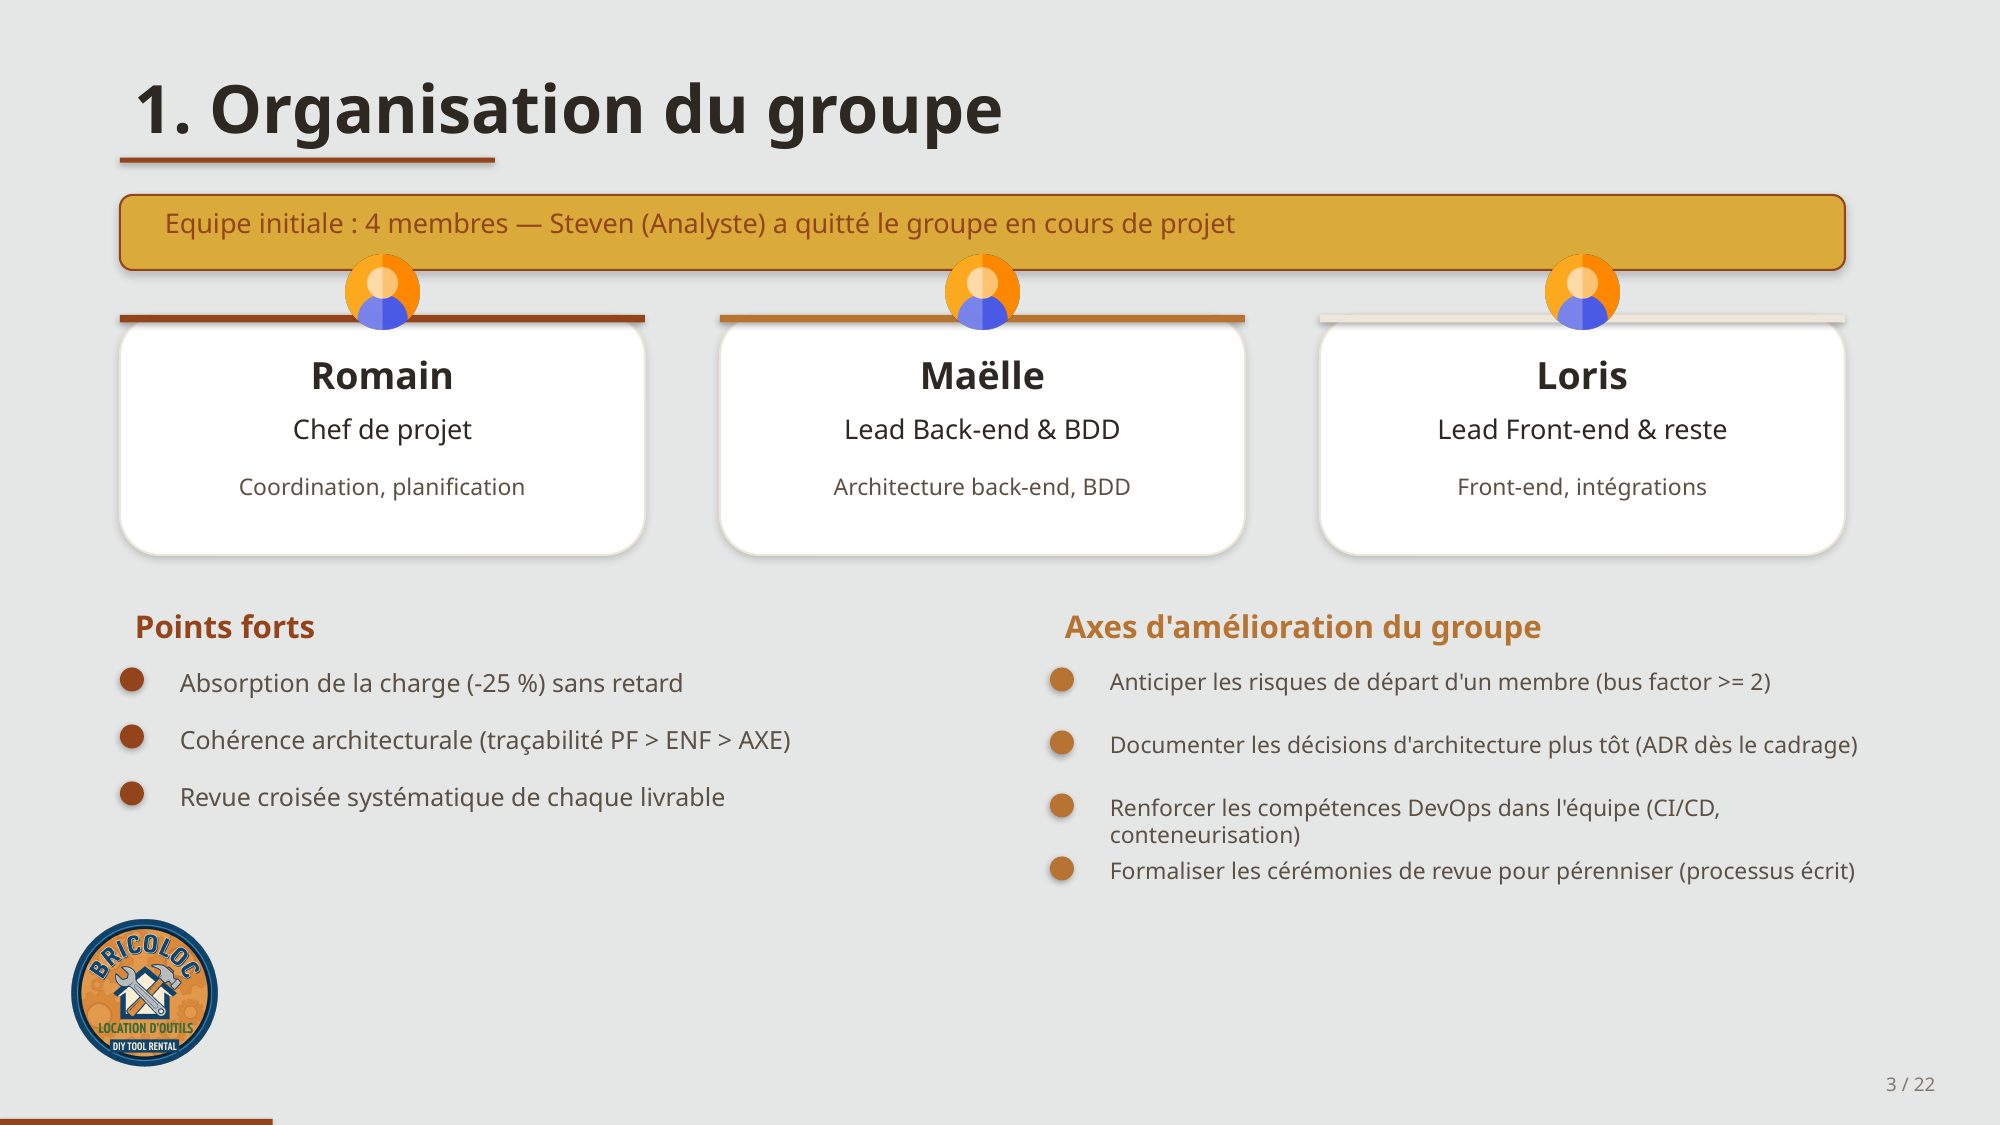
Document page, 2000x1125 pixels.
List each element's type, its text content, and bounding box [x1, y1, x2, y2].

text_box Lead Front-end & reste [1342, 404, 1823, 453]
text_box [119, 314, 645, 555]
text_box [119, 194, 1845, 270]
text_box [1049, 667, 1074, 692]
text_box [1049, 856, 1074, 881]
text_box 3 / 22 [1799, 1065, 1950, 1103]
text_box 1. Organisation du groupe [119, 59, 1620, 155]
text_box Loris [1342, 344, 1823, 404]
text_box [719, 314, 1245, 555]
text_box Anticiper les risques de départ d'un membre (bus factor >= 2) [1094, 660, 1920, 703]
text_box Revue croisée systématique de chaque livrable [164, 773, 915, 819]
picture [1545, 254, 1620, 330]
text_box [0, 1118, 273, 1125]
text_box Documenter les décisions d'architecture plus tôt (ADR dès le cadrage) [1094, 723, 1920, 766]
text_box Chef de projet [142, 404, 623, 453]
text_box [119, 781, 144, 806]
text_box [1319, 314, 1845, 555]
text_box Lead Back-end & BDD [742, 404, 1223, 453]
text_box Points forts [119, 599, 945, 653]
text_box Maëlle [742, 344, 1223, 404]
picture [945, 254, 1020, 330]
text_box Formaliser les cérémonies de revue pour pérenniser (processus écrit) [1094, 848, 1920, 892]
text_box Architecture back-end, BDD [742, 464, 1223, 508]
text_box Absorption de la charge (-25 %) sans retard [164, 660, 915, 705]
text_box Cohérence architecturale (traçabilité PF > ENF > AXE) [164, 716, 915, 762]
text_box Equipe initiale : 4 membres — Steven (Analyste) a quitté le groupe en cours de projet [149, 199, 1800, 247]
picture [345, 254, 420, 330]
text_box Front-end, intégrations [1342, 464, 1823, 508]
text_box [119, 667, 144, 692]
text_box Coordination, planification [142, 464, 623, 508]
text_box [1049, 793, 1074, 818]
text_box [119, 157, 495, 163]
text_box [1049, 730, 1074, 755]
text_box Axes d'amélioration du groupe [1049, 599, 1875, 653]
text_box Romain [142, 344, 623, 404]
text_box [119, 724, 144, 749]
text_box Renforcer les compétences DevOps dans l'équipe (CI/CD, conteneurisation) [1094, 785, 1920, 848]
picture [45, 895, 245, 1095]
